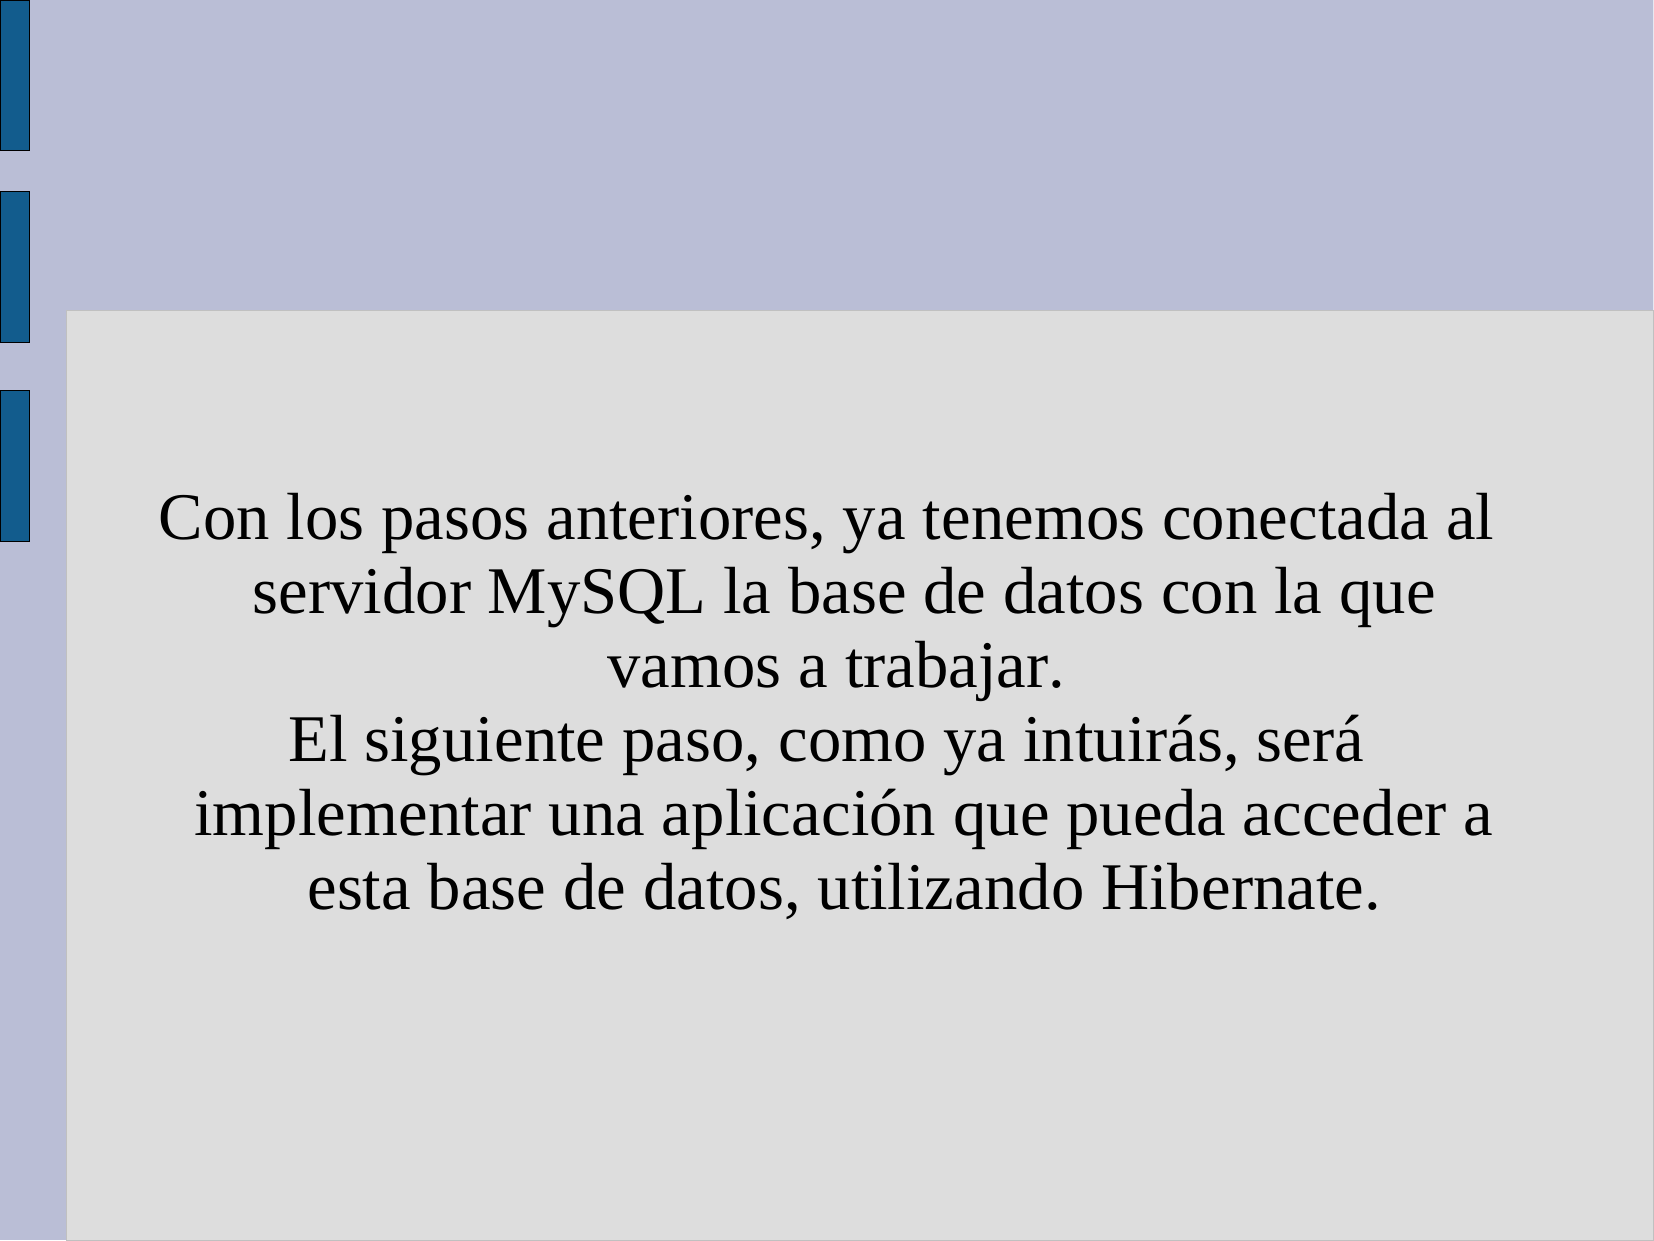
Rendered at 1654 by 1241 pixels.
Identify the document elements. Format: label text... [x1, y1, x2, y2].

subtitle Con los pasos anteriores, ya tenemos conectada al servidor MySQL la base de datos con la que vamos a trabajar. El siguiente paso, como ya intuirás, será implementar una aplicación que pueda acceder a esta base de datos, utilizando Hibernate. [121, 318, 1534, 1086]
